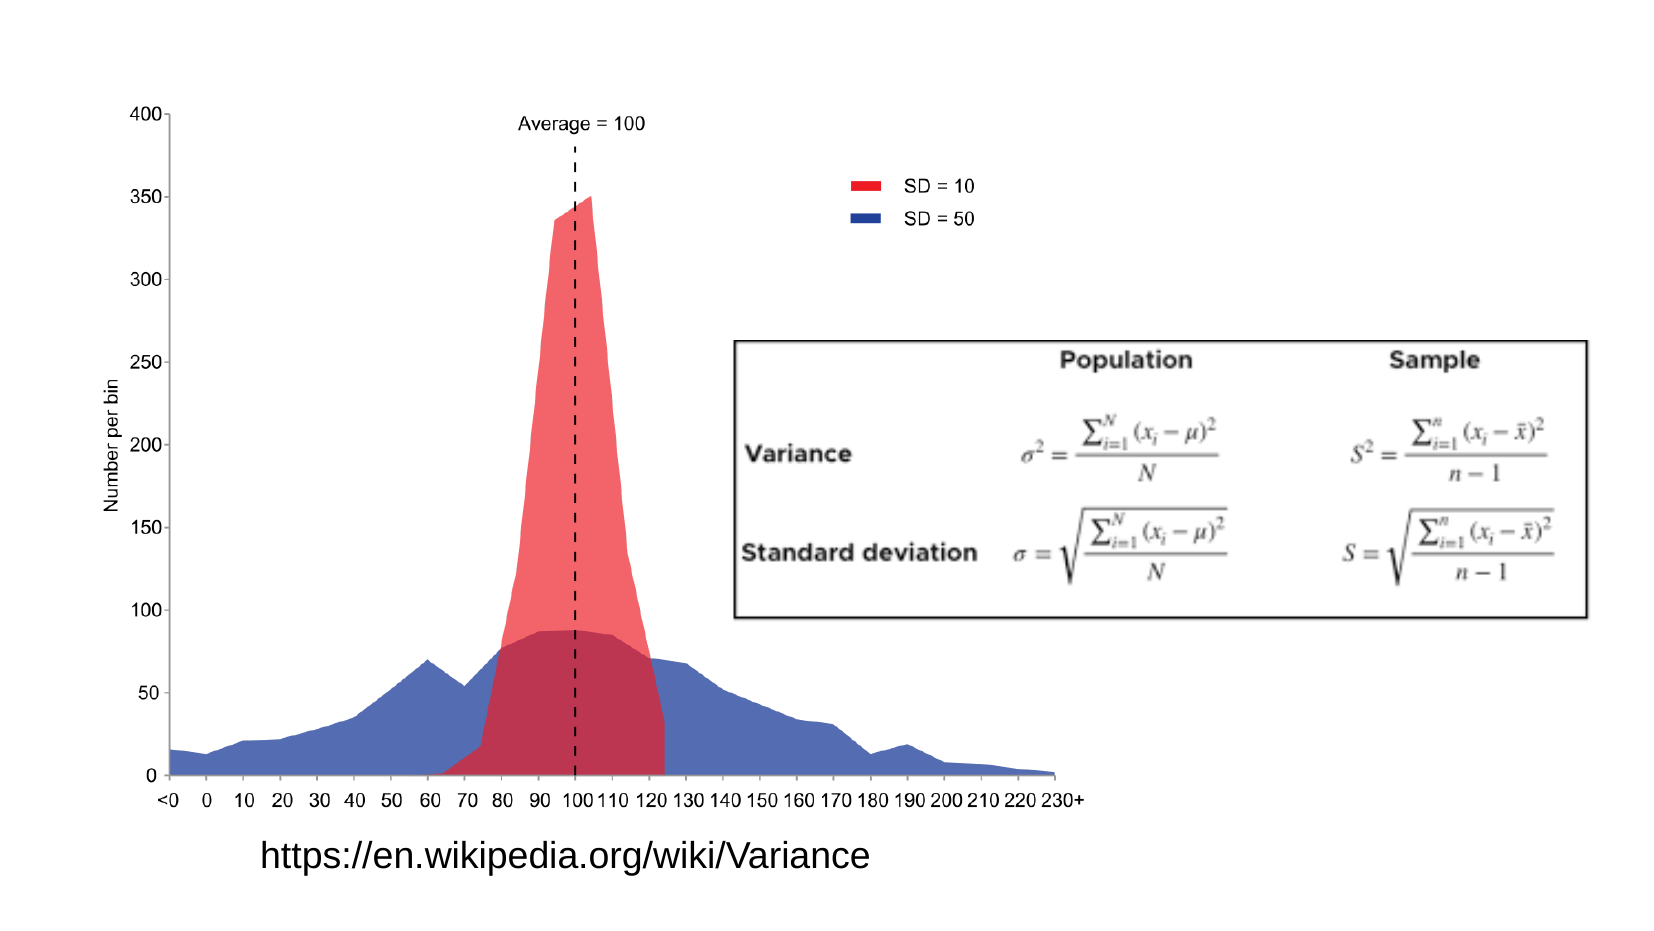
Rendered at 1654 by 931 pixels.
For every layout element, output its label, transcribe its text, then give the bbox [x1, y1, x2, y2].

picture [94, 92, 1595, 827]
text_box https://en.wikipedia.org/wiki/Variance [245, 826, 886, 884]
